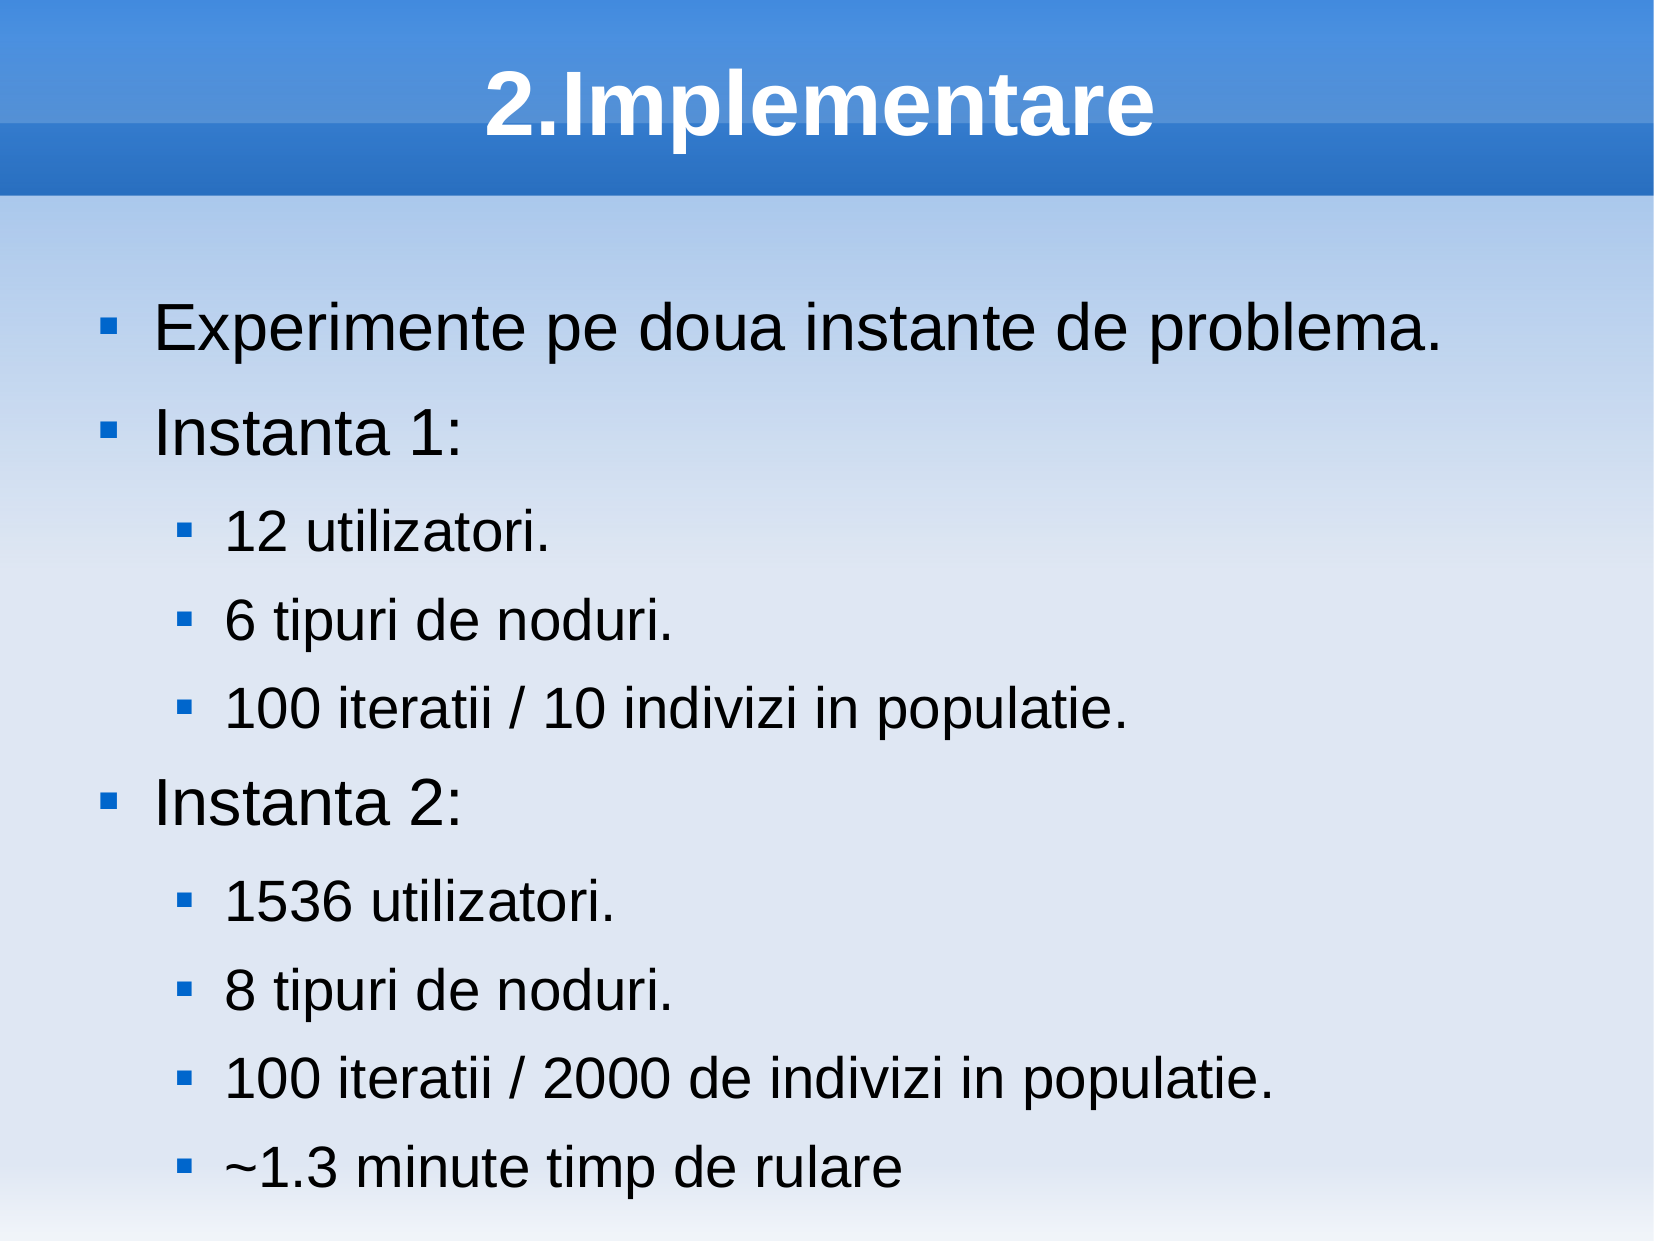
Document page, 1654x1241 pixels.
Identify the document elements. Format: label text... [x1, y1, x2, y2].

list Experimente pe doua instante de problema. Instanta 1: 12 utilizatori. 6 tipuri de noduri. 100 iteratii / 10 indivizi in populatie. Instanta 2: 1536 utilizatori. 8 tipuri de noduri. 100 iteratii / 2000 de indivizi in populatie. ~1.3 minute timp de rulare [82, 290, 1571, 1201]
title 2.Implementare [76, 7, 1565, 200]
picture [0, 0, 1654, 1241]
